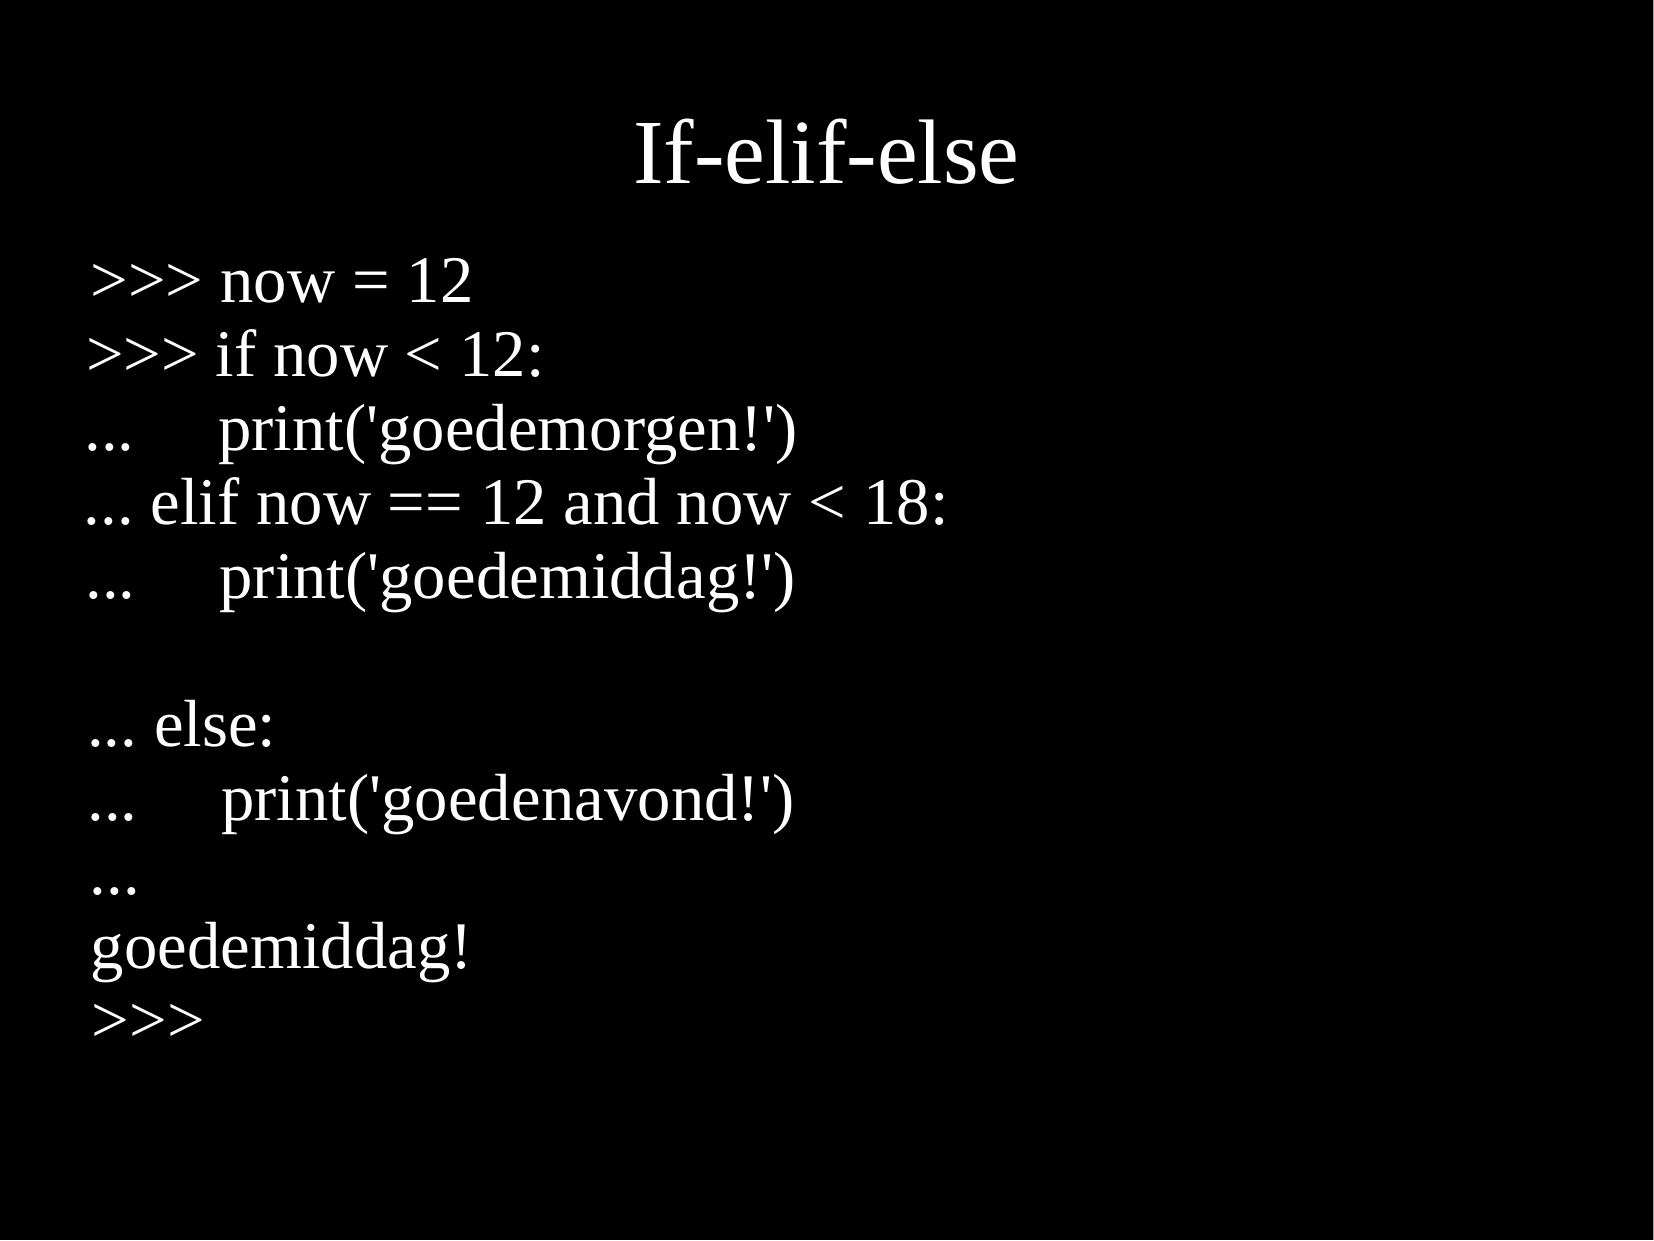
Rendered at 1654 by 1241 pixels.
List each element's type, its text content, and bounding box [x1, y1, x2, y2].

subtitle >>> now = 12 >>> if now < 12: ... print('goedemorgen!') ... elif now == 12 and now < 18: ... print('goedemiddag!') ... else: ... print('goedenavond!') ... goedemiddag! >>> [82, 168, 1571, 1132]
title If-elif-else [82, 49, 1571, 168]
